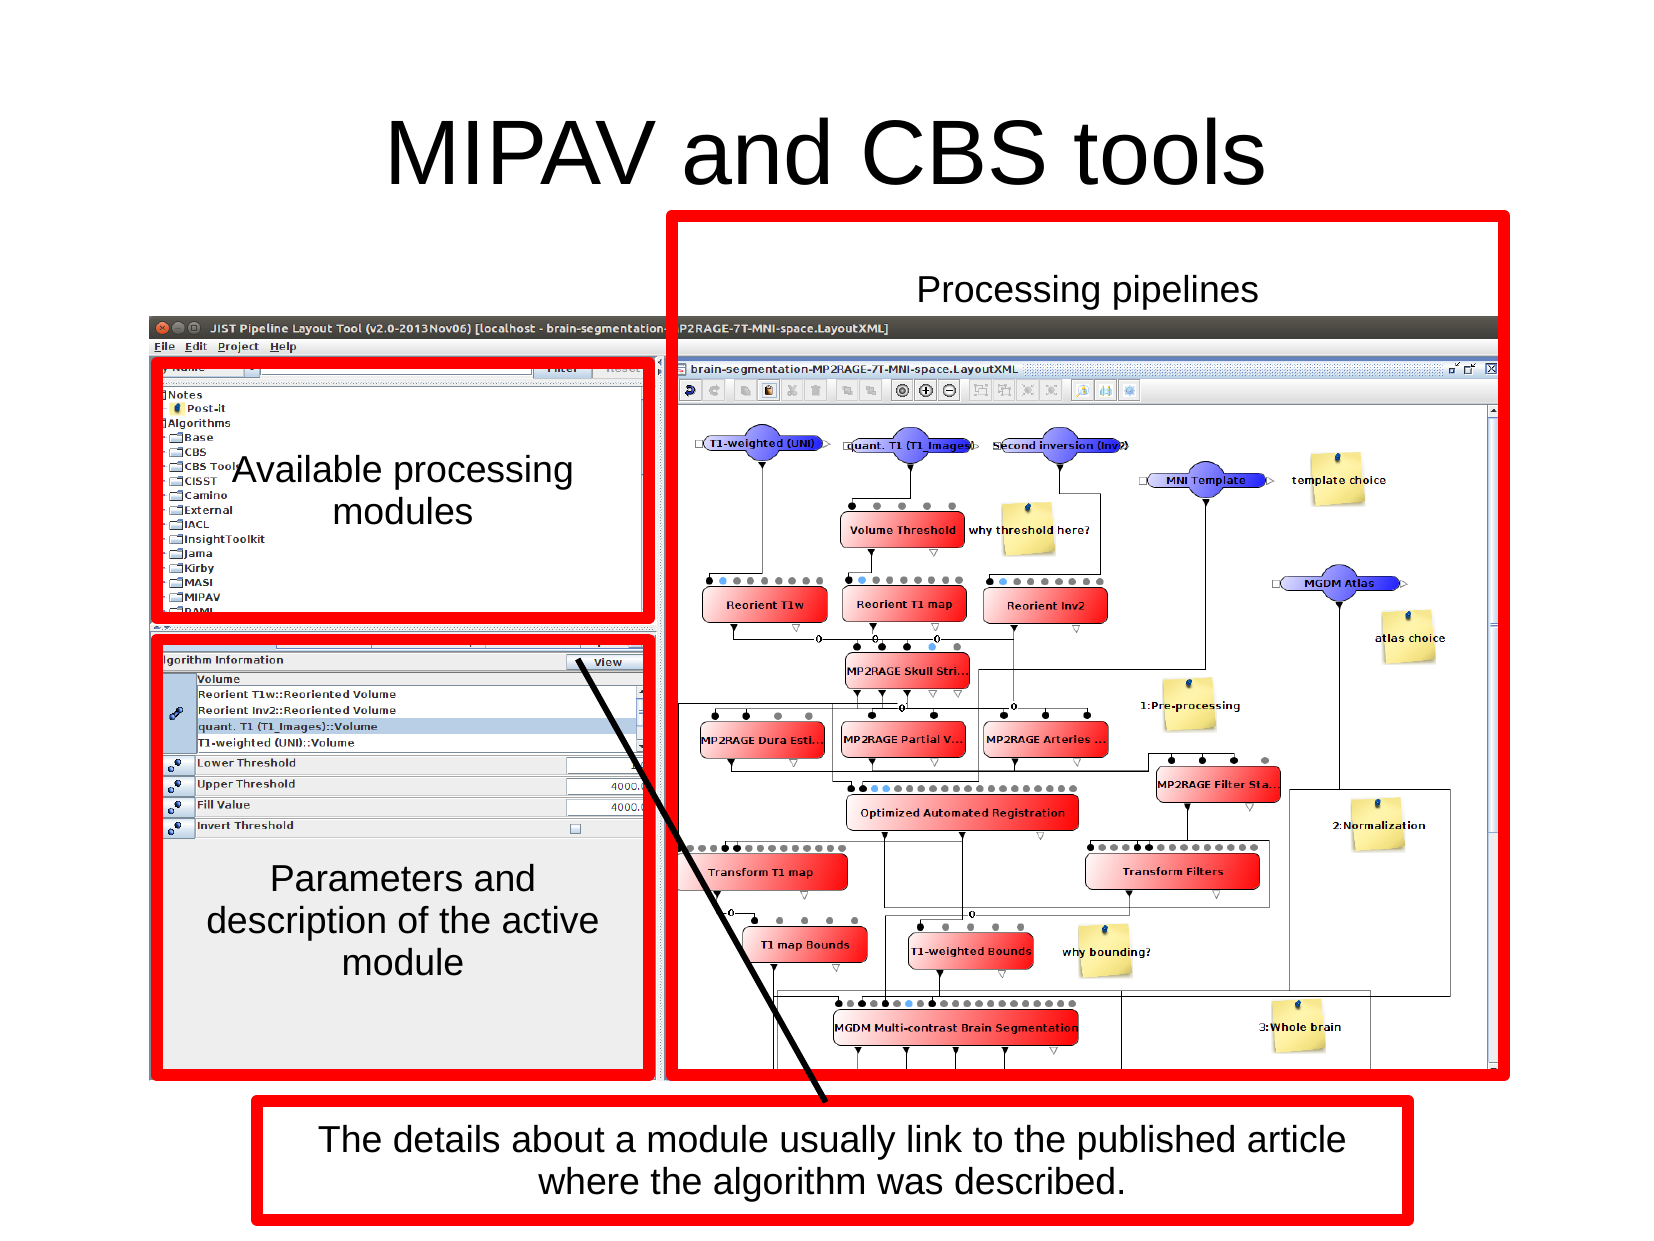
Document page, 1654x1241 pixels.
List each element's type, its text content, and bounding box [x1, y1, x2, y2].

text_box Processing pipelines [671, 215, 1505, 1076]
picture [149, 316, 666, 1081]
title MIPAV and CBS tools [82, 49, 1571, 257]
picture [653, 806, 668, 1081]
text_box Available processing modules [156, 363, 649, 618]
text_box Parameters and description of the active module [156, 639, 649, 1076]
text_box The details about a module usually link to the published article where the algorithm was described. [256, 1100, 1409, 1220]
text_box Processing pipelines [671, 834, 807, 1076]
